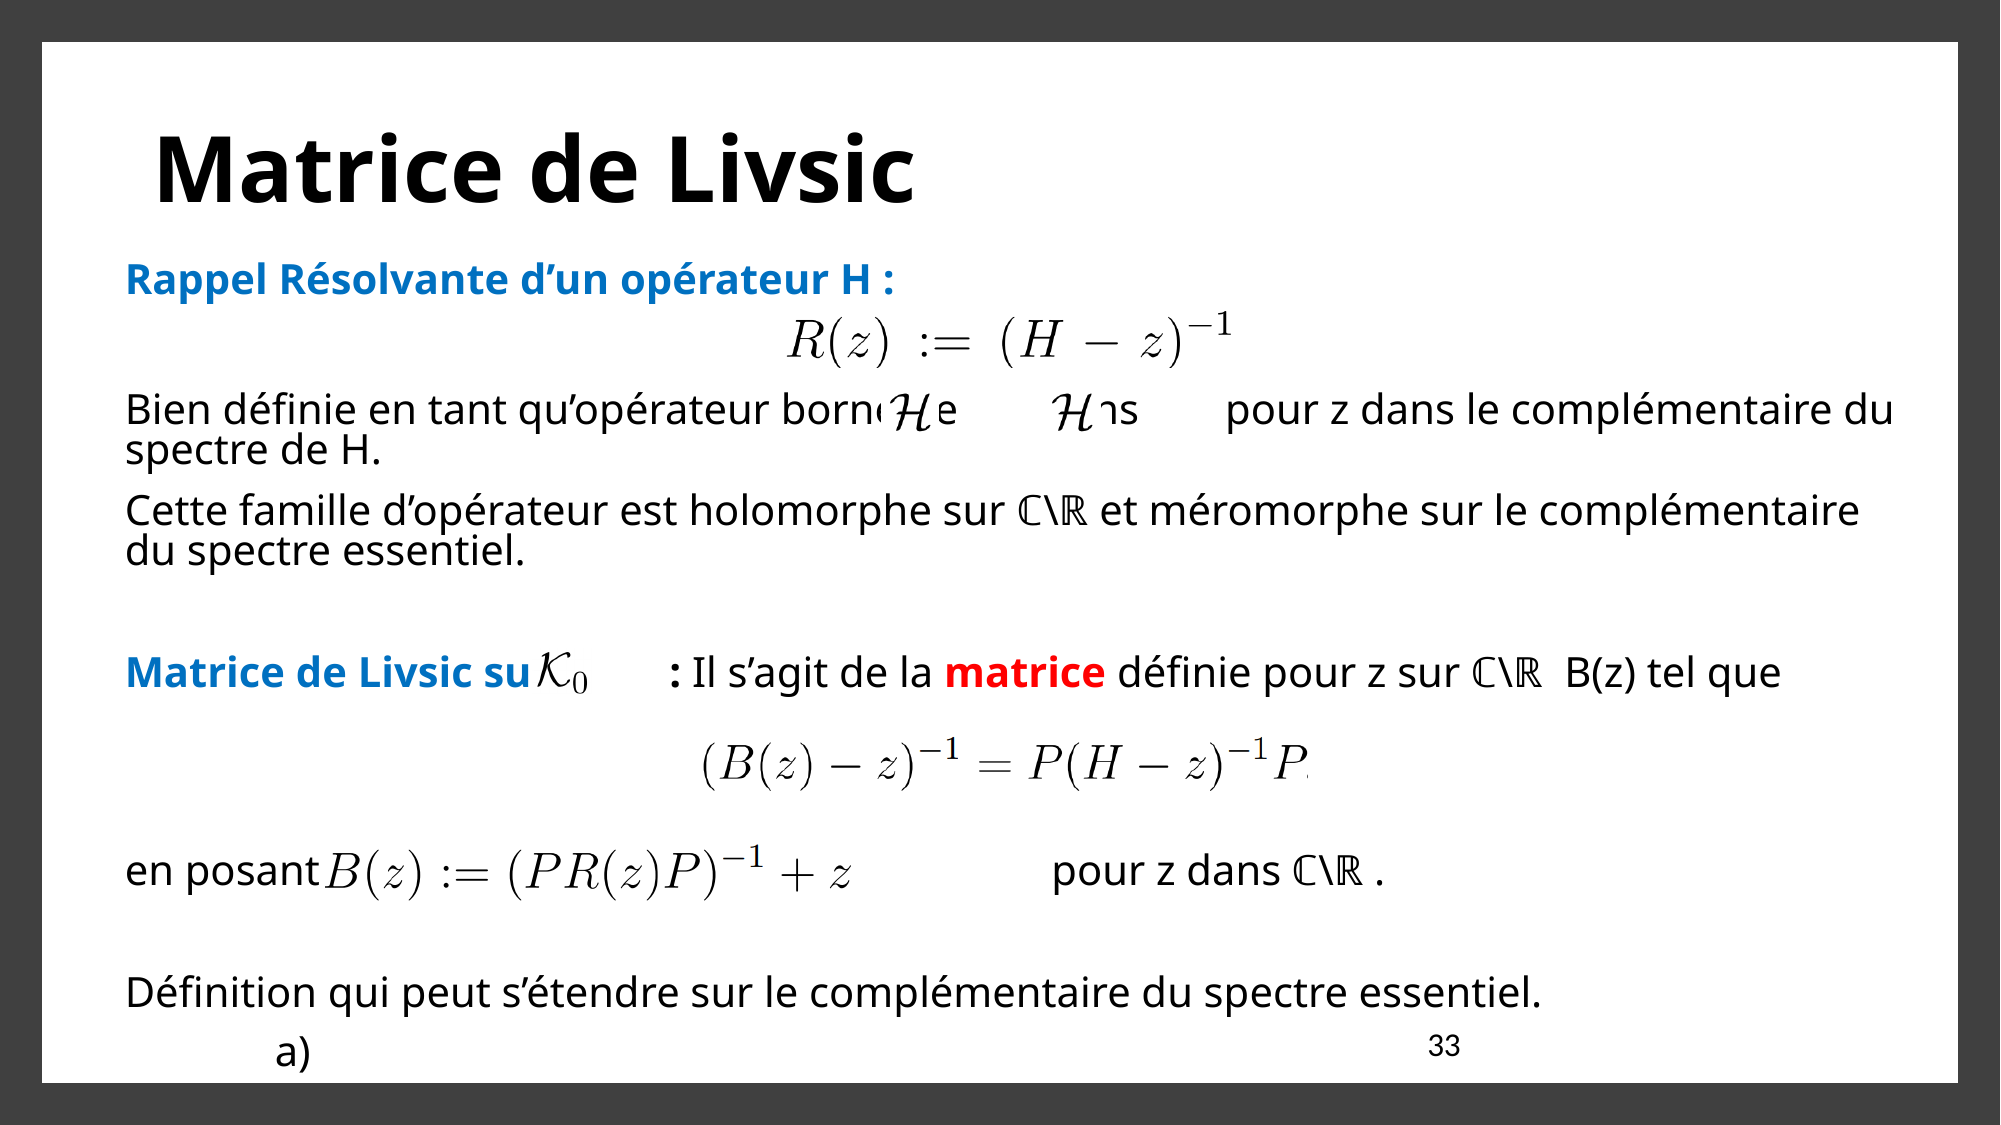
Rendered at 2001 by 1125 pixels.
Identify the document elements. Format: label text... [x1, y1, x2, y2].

picture [1043, 381, 1101, 438]
picture [881, 381, 939, 438]
text_box [0, 0, 2000, 1125]
picture [532, 648, 592, 694]
picture [784, 310, 1232, 368]
list Rappel Résolvante d’un opérateur H : Bien définie en tant qu’opérateur borné de dans pour z dans le complémentaire du spectre de H. Cette famille d’opérateur est holomorphe sur ℂ\ℝ et méromorphe sur le complémentaire du spectre essentiel. Matrice de Livsic sur : Il s’agit de la matrice définie pour z sur ℂ\ℝ B(z) tel que en posant pour z dans ℂ\ℝ . Définition qui peut s’étendre sur le complémentaire du spectre essentiel. [109, 255, 1920, 1047]
picture [325, 840, 857, 901]
picture [691, 719, 1308, 796]
title Matrice de Livsic [137, 64, 1863, 255]
